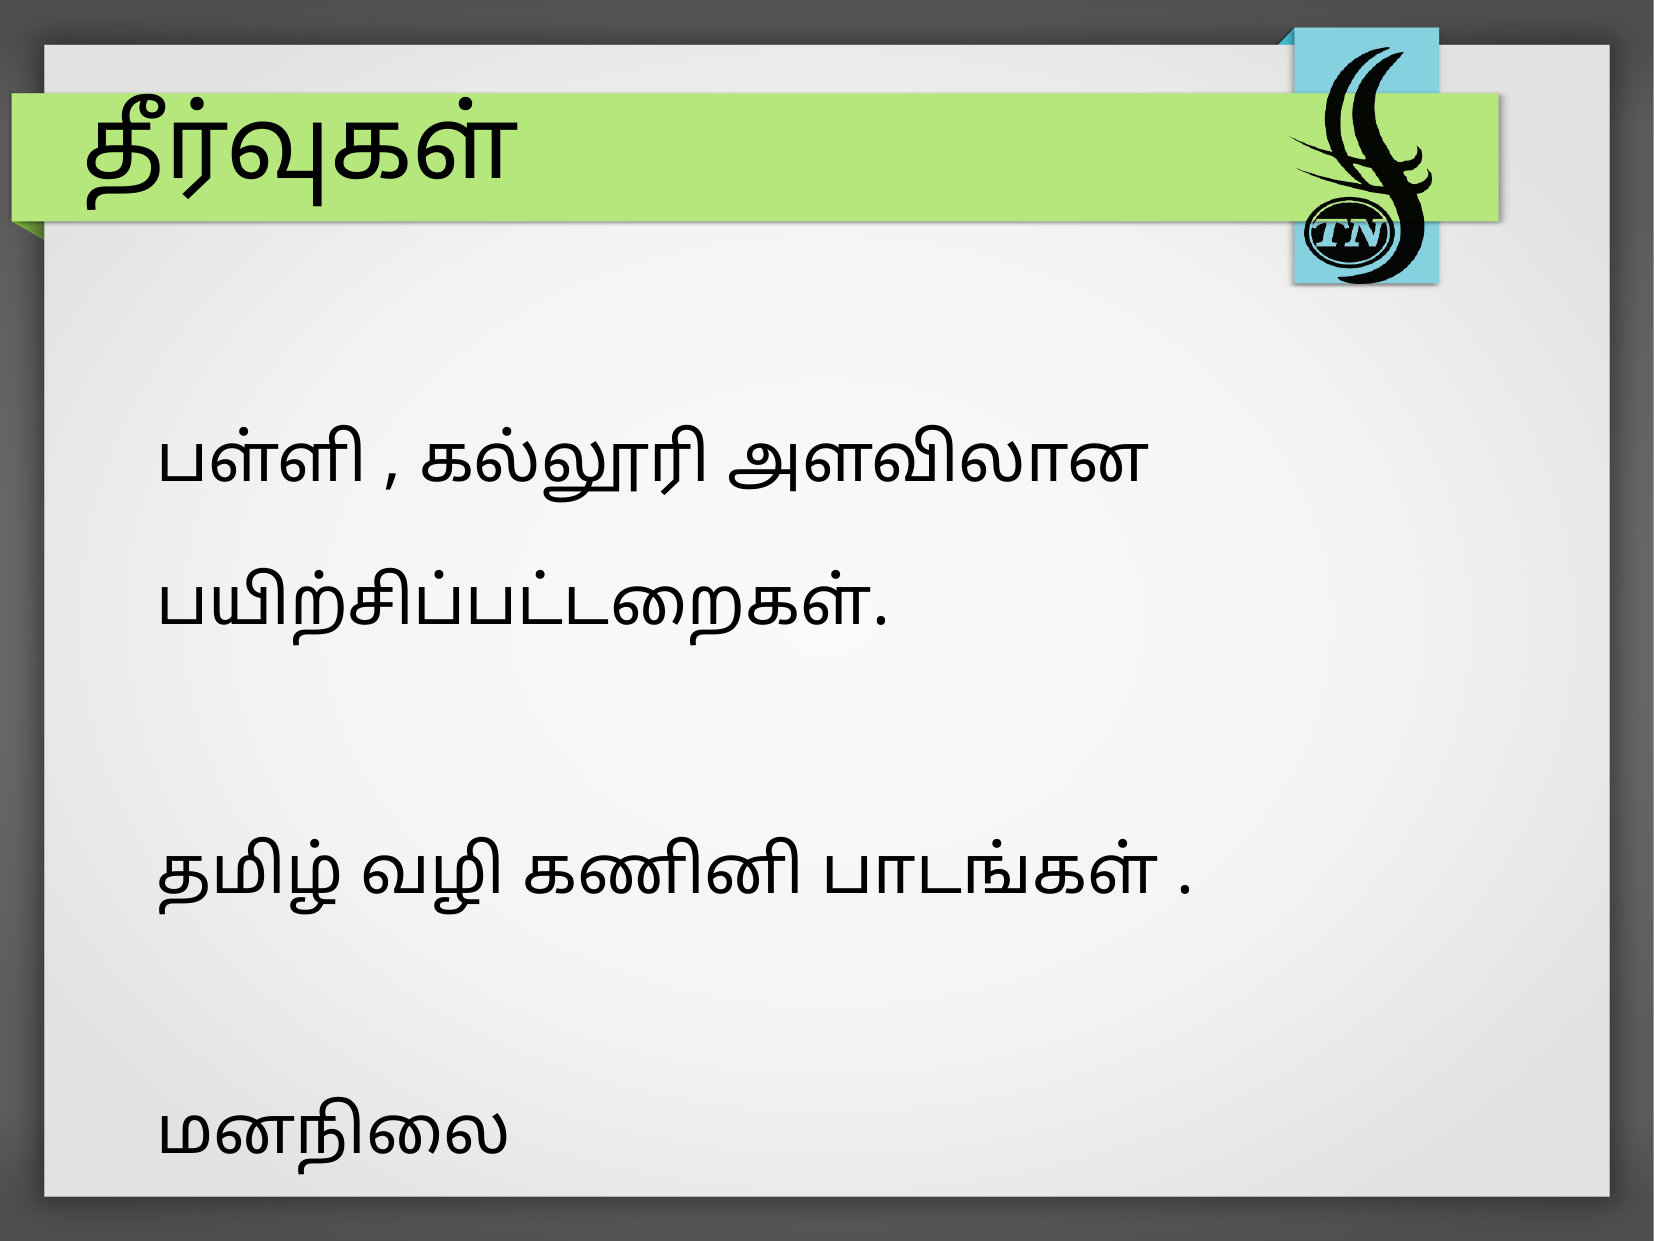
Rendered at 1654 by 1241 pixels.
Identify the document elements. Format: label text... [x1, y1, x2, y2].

picture [0, 0, 1654, 1241]
title தீர்வுகள் [82, 89, 1264, 218]
text_box பள்ளி , கல்லூரி அளவிலான பயிற்சிப்பட்டறைகள். தமிழ் வழி கணினி பாடங்கள் . மனநிலை கட்டற்ற மென்பொருட்களை ஊக்குவித்தல் [141, 354, 1465, 1036]
